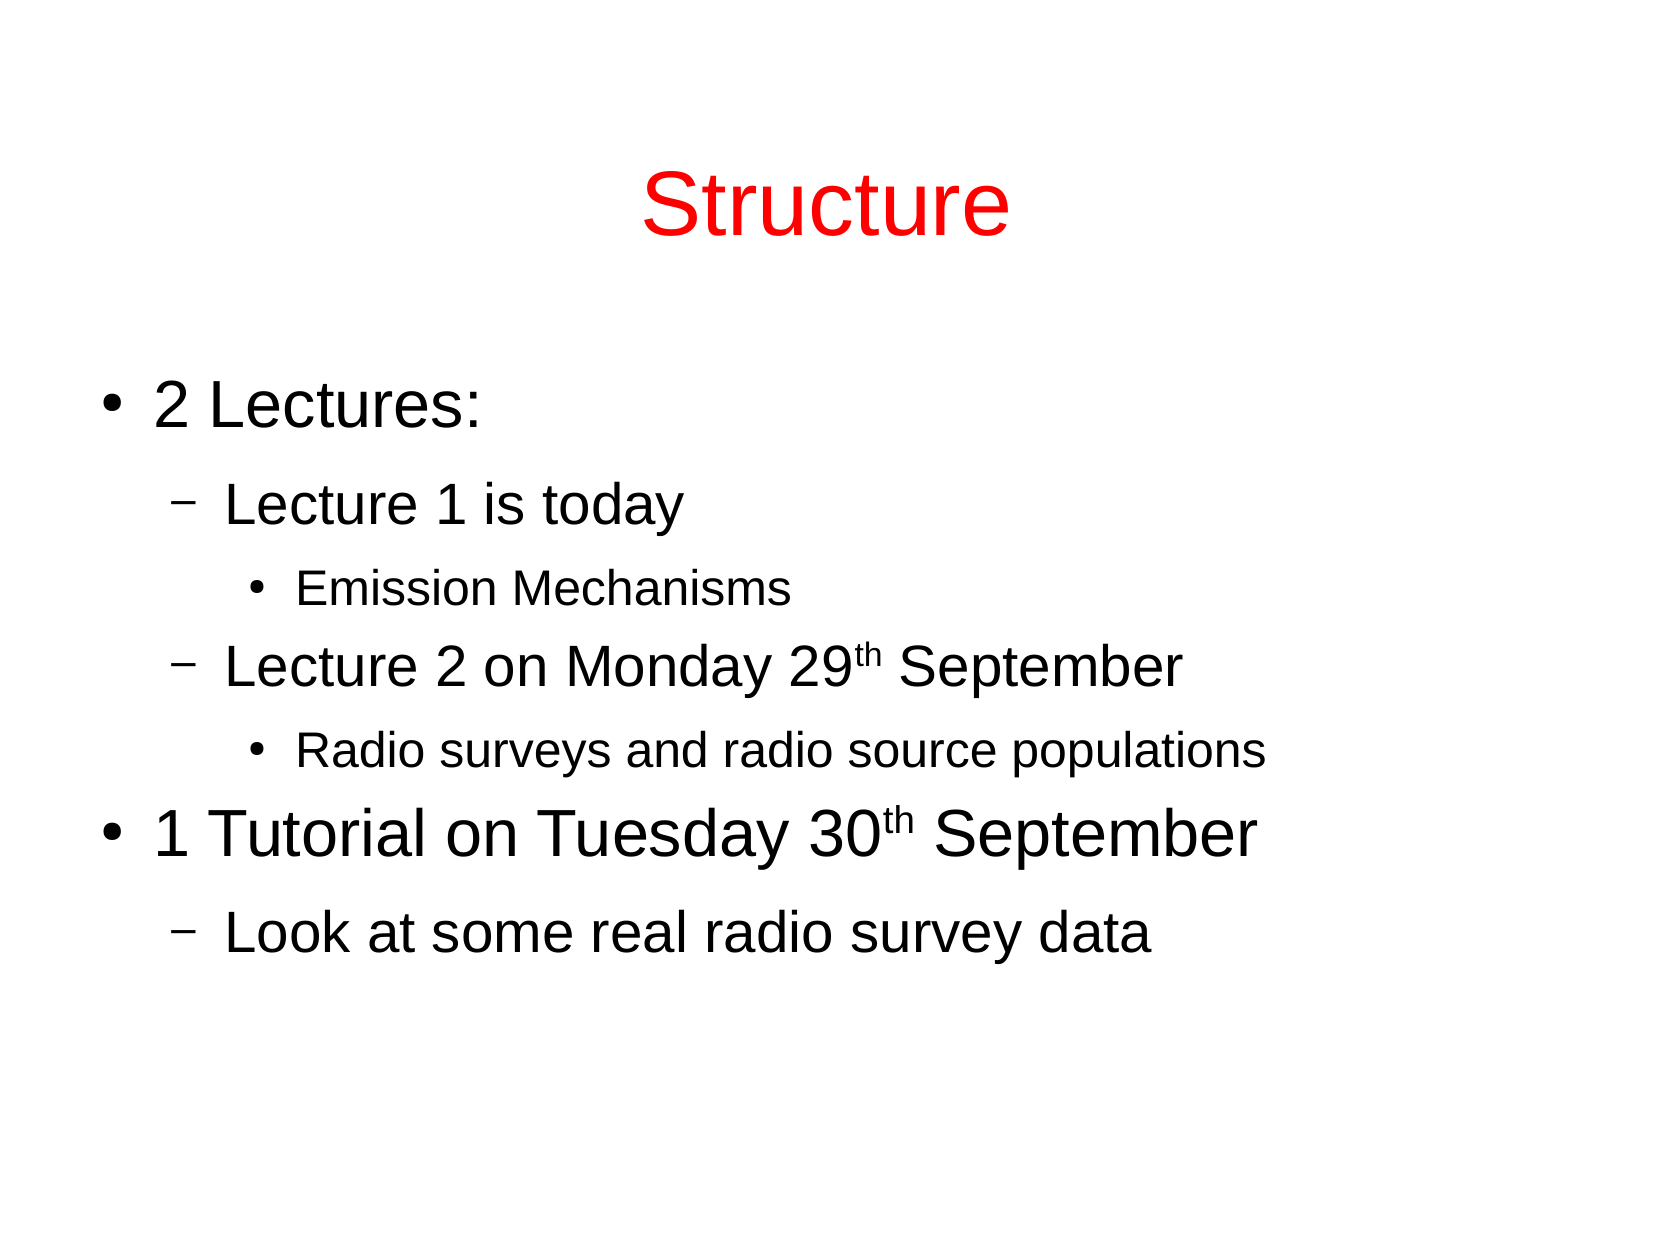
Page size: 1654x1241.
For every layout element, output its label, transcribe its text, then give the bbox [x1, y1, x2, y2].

list 2 Lectures: Lecture 1 is today Emission Mechanisms Lecture 2 on Monday 29th September Radio surveys and radio source populations 1 Tutorial on Tuesday 30th September Look at some real radio survey data [82, 367, 1571, 1087]
title Structure [82, 100, 1571, 308]
